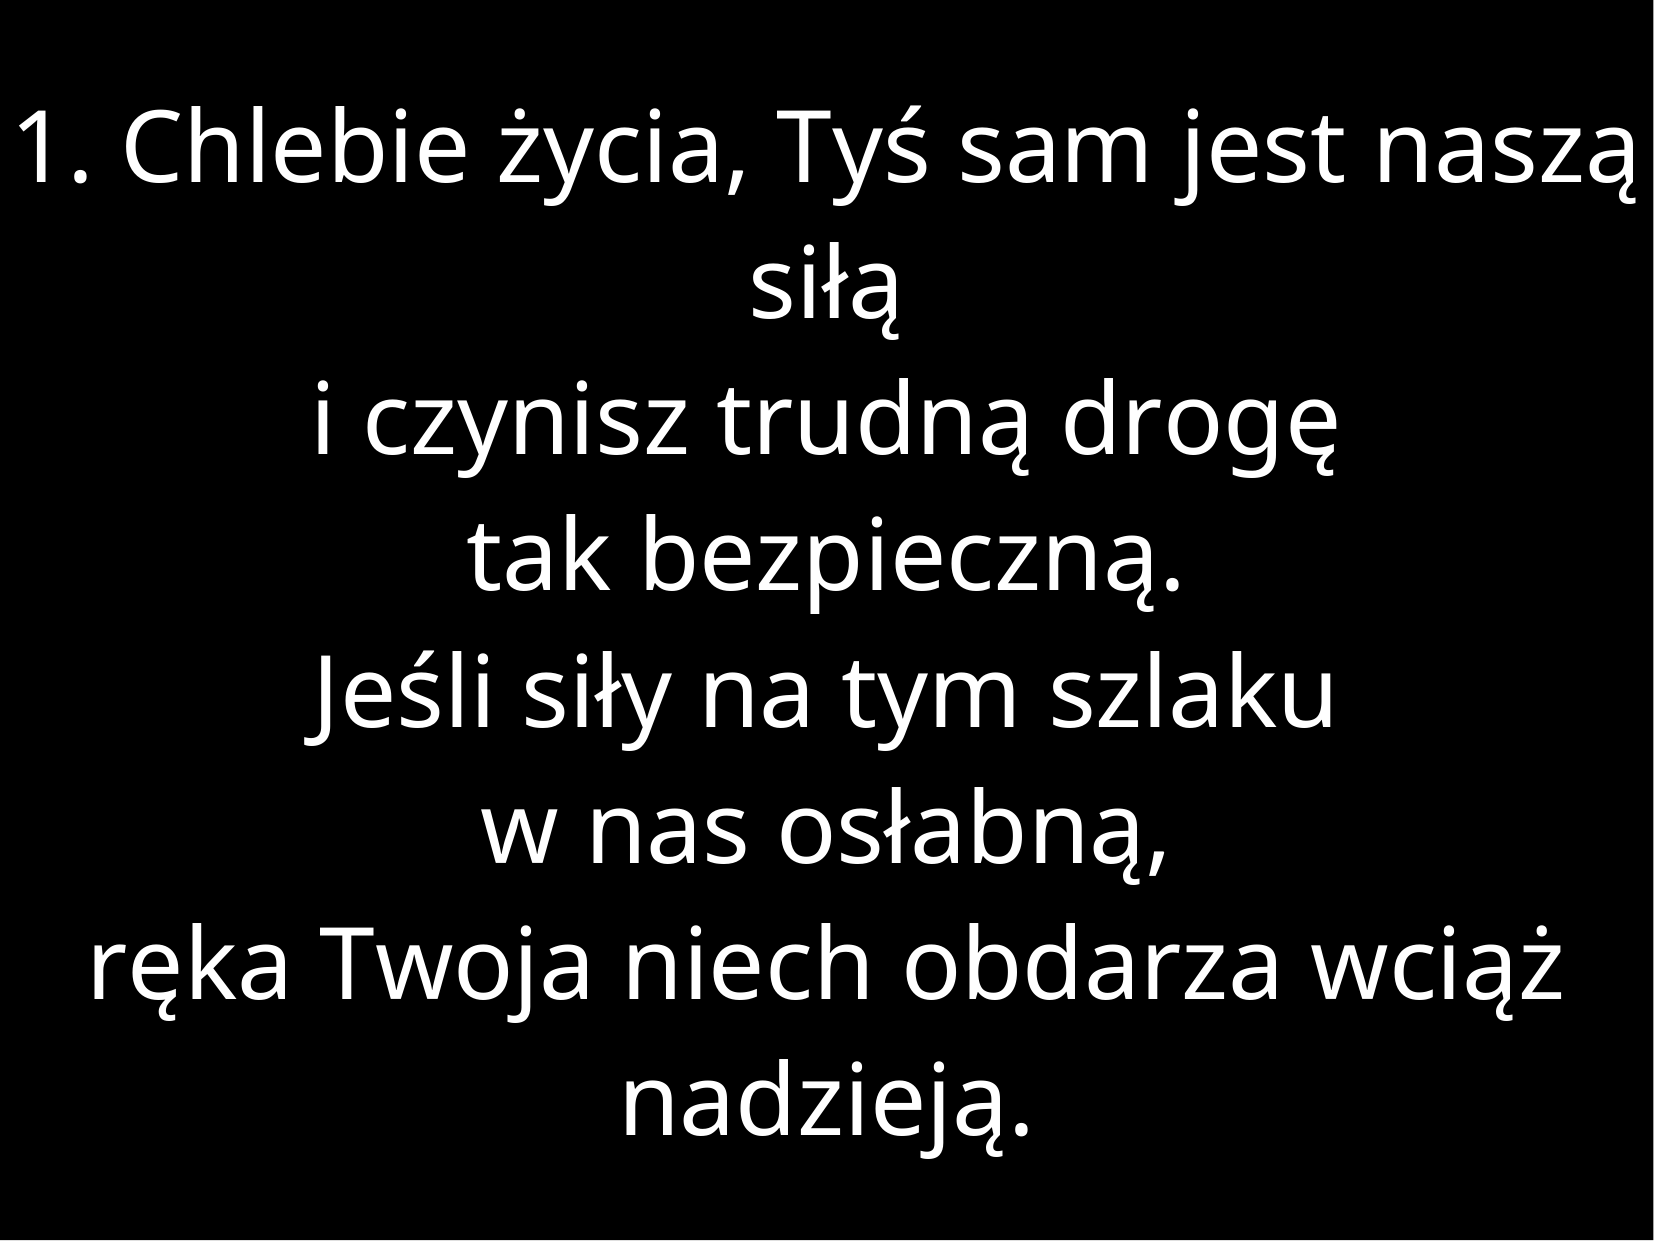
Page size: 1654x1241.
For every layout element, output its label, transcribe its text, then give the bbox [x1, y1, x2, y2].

title 1. Chlebie życia, Tyś sam jest naszą siłą i czynisz trudną drogę tak bezpieczną. Jeśli siły na tym szlaku w nas osłabną, ręka Twoja niech obdarza wciąż nadzieją. [0, 0, 1654, 1241]
